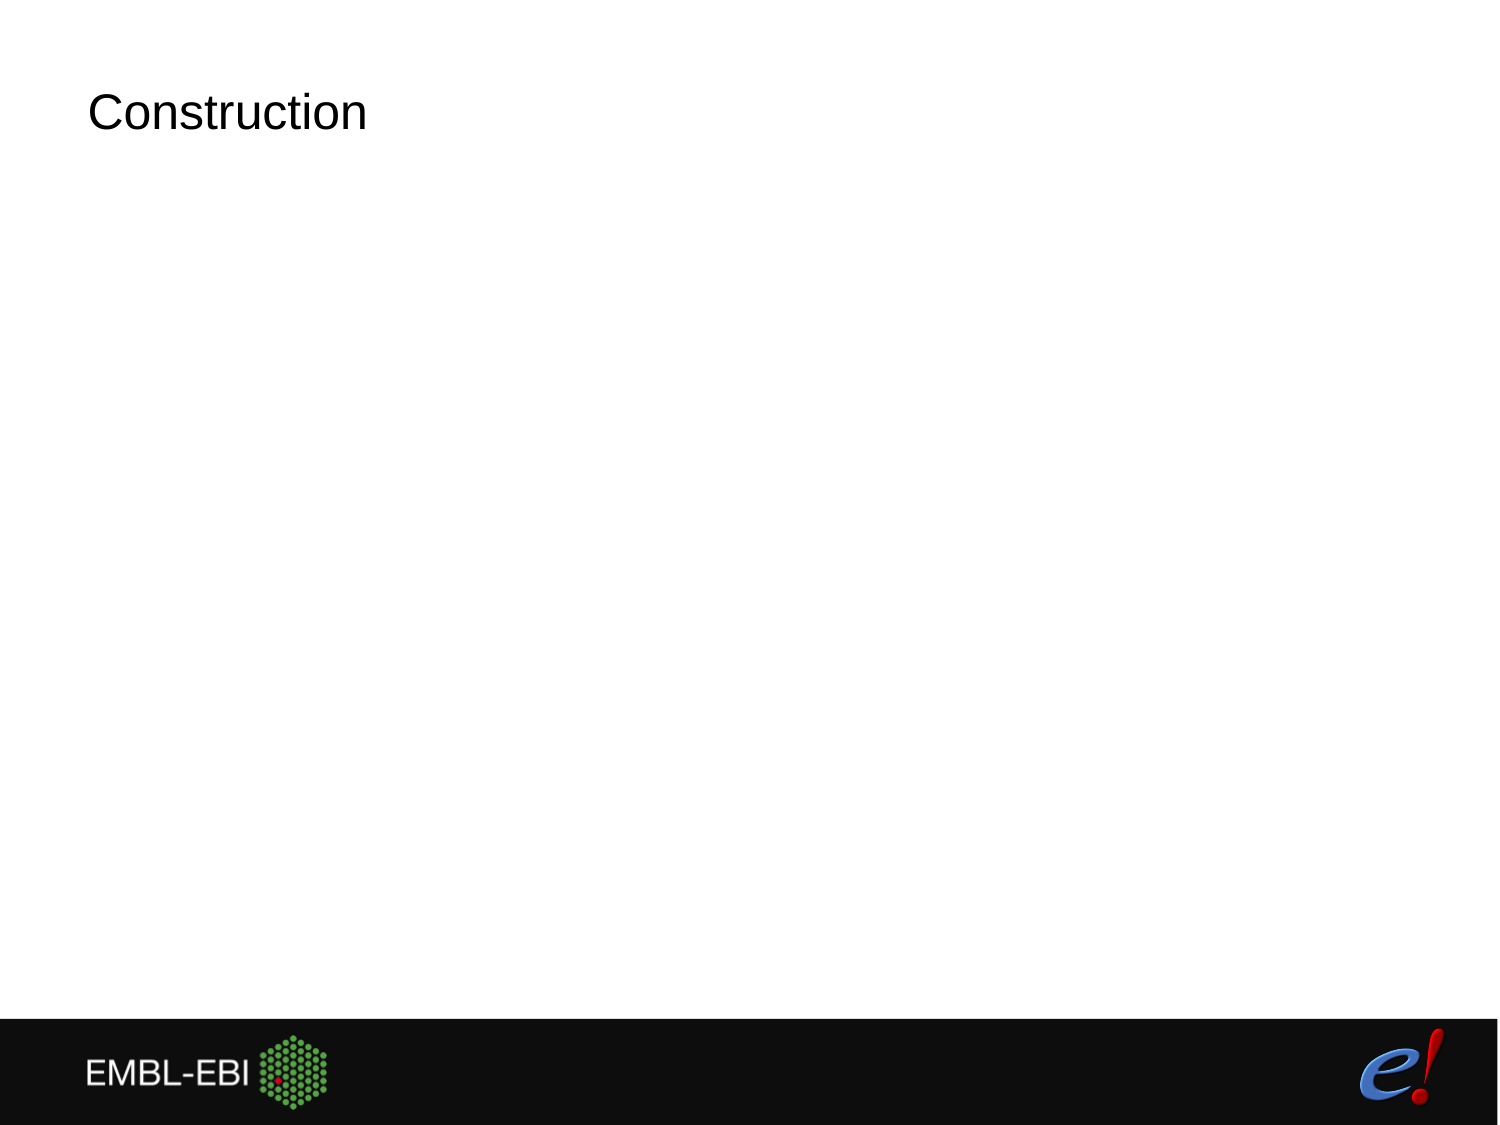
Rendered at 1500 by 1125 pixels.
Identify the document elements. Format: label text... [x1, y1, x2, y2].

picture [1357, 1026, 1448, 1112]
picture [87, 1035, 327, 1110]
title Construction [87, 50, 1425, 175]
